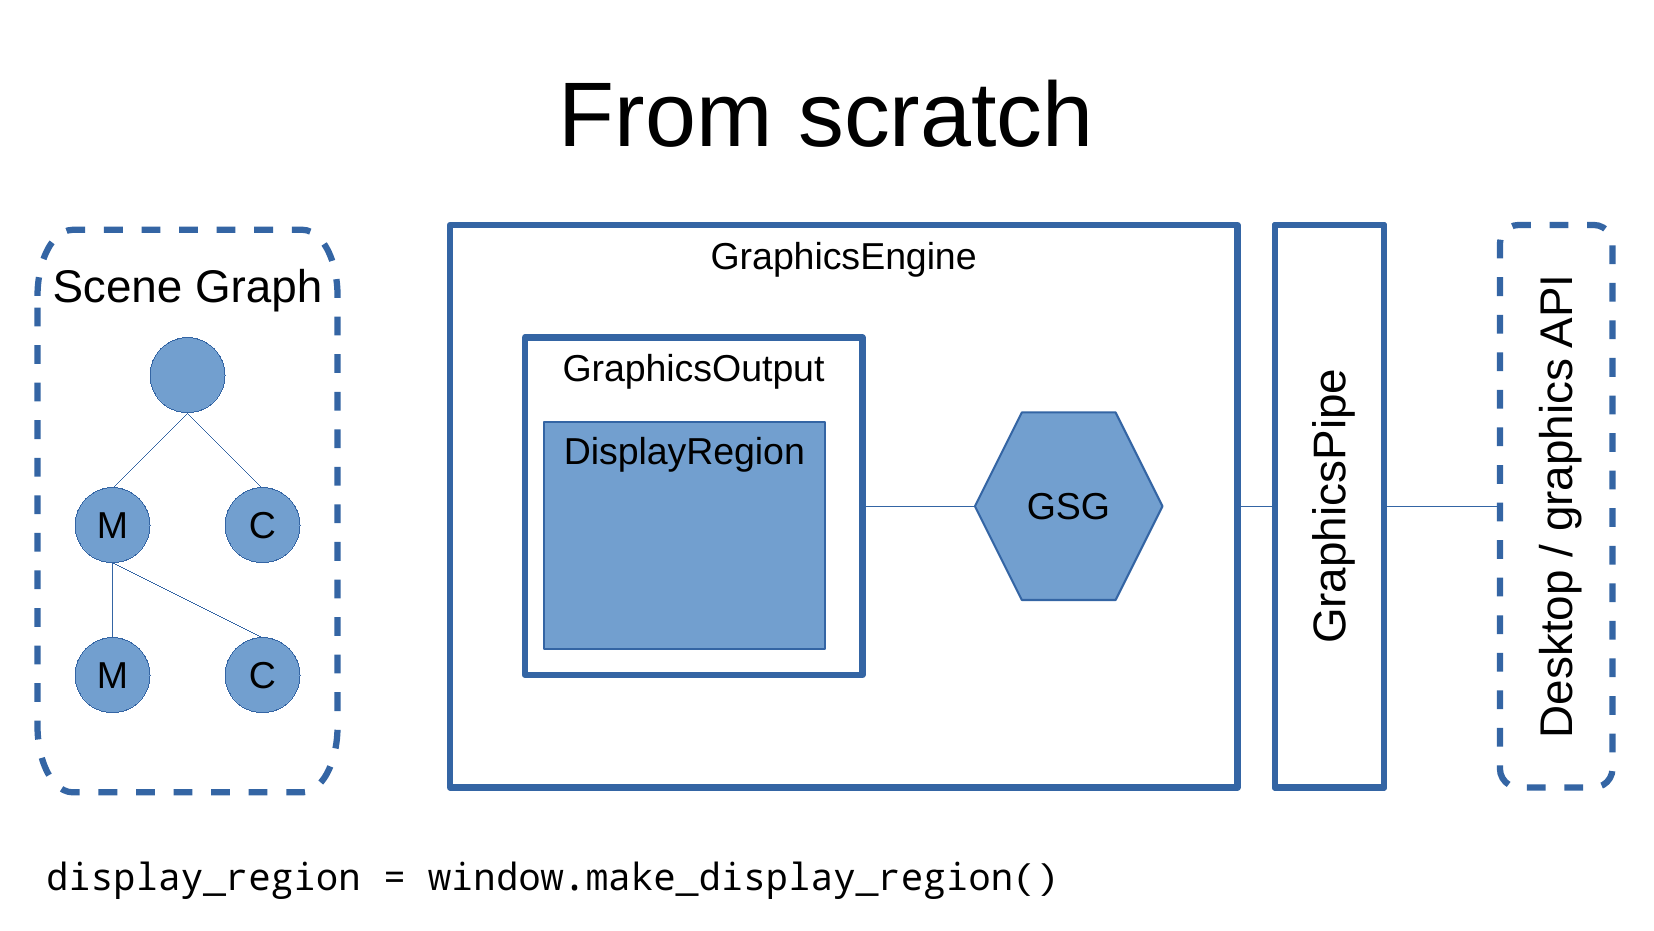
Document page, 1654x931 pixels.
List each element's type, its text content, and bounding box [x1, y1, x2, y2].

text_box M [75, 637, 151, 713]
text_box GSG [975, 412, 1163, 601]
text_box GraphicsOutput [524, 337, 863, 675]
text_box DisplayRegion [543, 421, 826, 650]
text_box GraphicsPipe [1275, 225, 1384, 787]
text_box Desktop / graphics API [1499, 224, 1613, 788]
text_box C [225, 637, 301, 713]
text_box Scene Graph [37, 229, 338, 787]
text_box display_region = window.make_display_region() [45, 787, 1630, 901]
text_box C [225, 487, 301, 563]
text_box M [75, 487, 151, 563]
title From scratch [82, 37, 1571, 193]
text_box [150, 337, 226, 413]
text_box GraphicsEngine [449, 224, 1238, 787]
